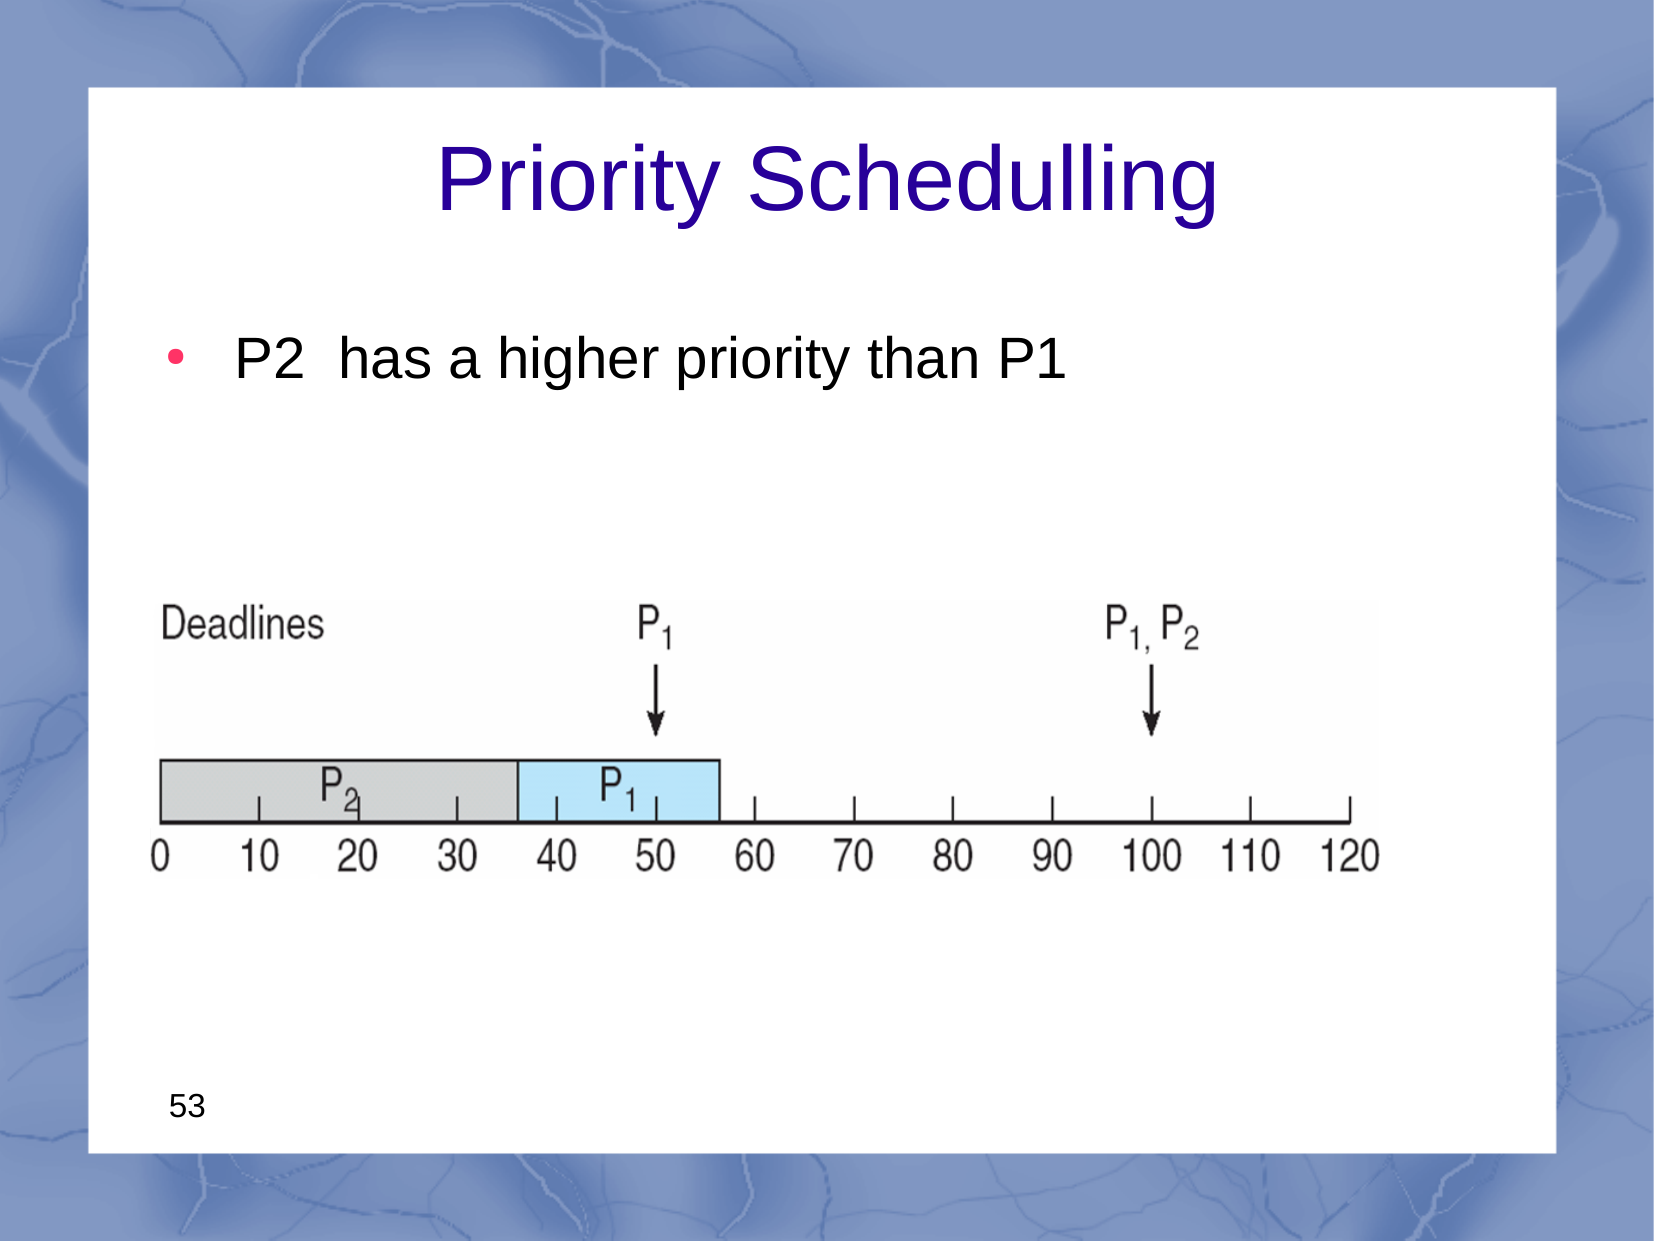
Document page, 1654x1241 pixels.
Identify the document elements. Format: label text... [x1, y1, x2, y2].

title Priority Schedulling [120, 75, 1538, 283]
list P2 has a higher priority than P1 [147, 325, 1506, 1045]
picture [0, 0, 1654, 1241]
